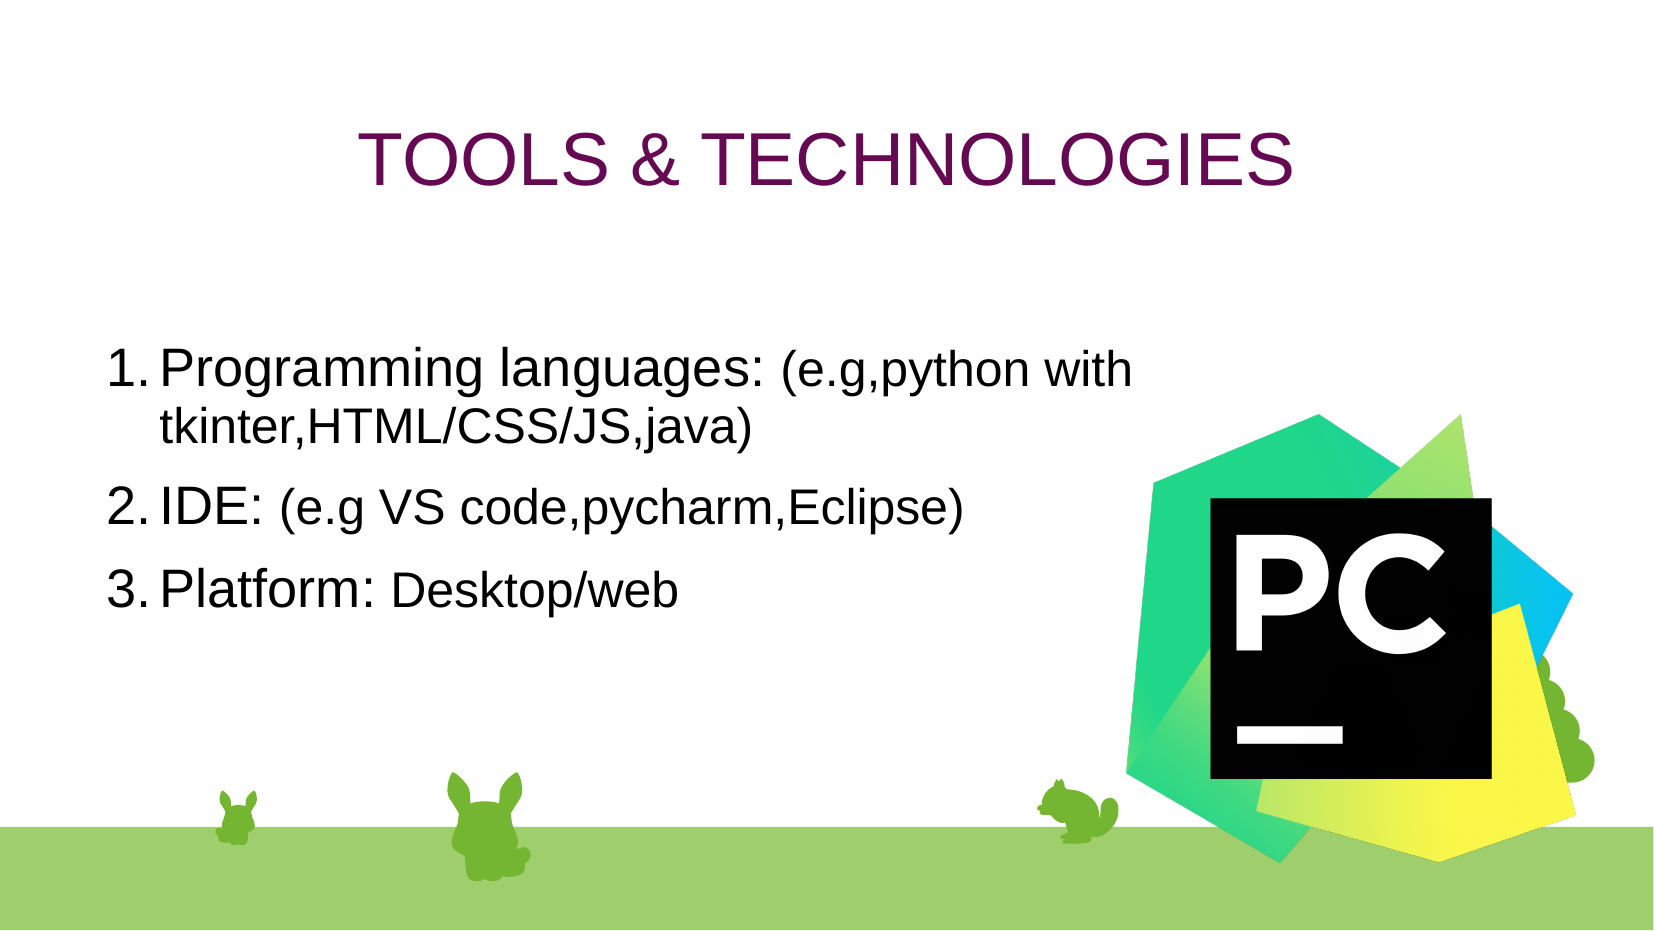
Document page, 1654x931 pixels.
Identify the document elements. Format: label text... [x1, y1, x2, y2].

list Programming languages: (e.g,python with tkinter,HTML/CSS/JS,java) IDE: (e.g VS code,pycharm,Eclipse) Platform: Desktop/web [88, 337, 1565, 768]
picture [1126, 414, 1576, 863]
title TOOLS & TECHNOLOGIES [88, 93, 1565, 226]
